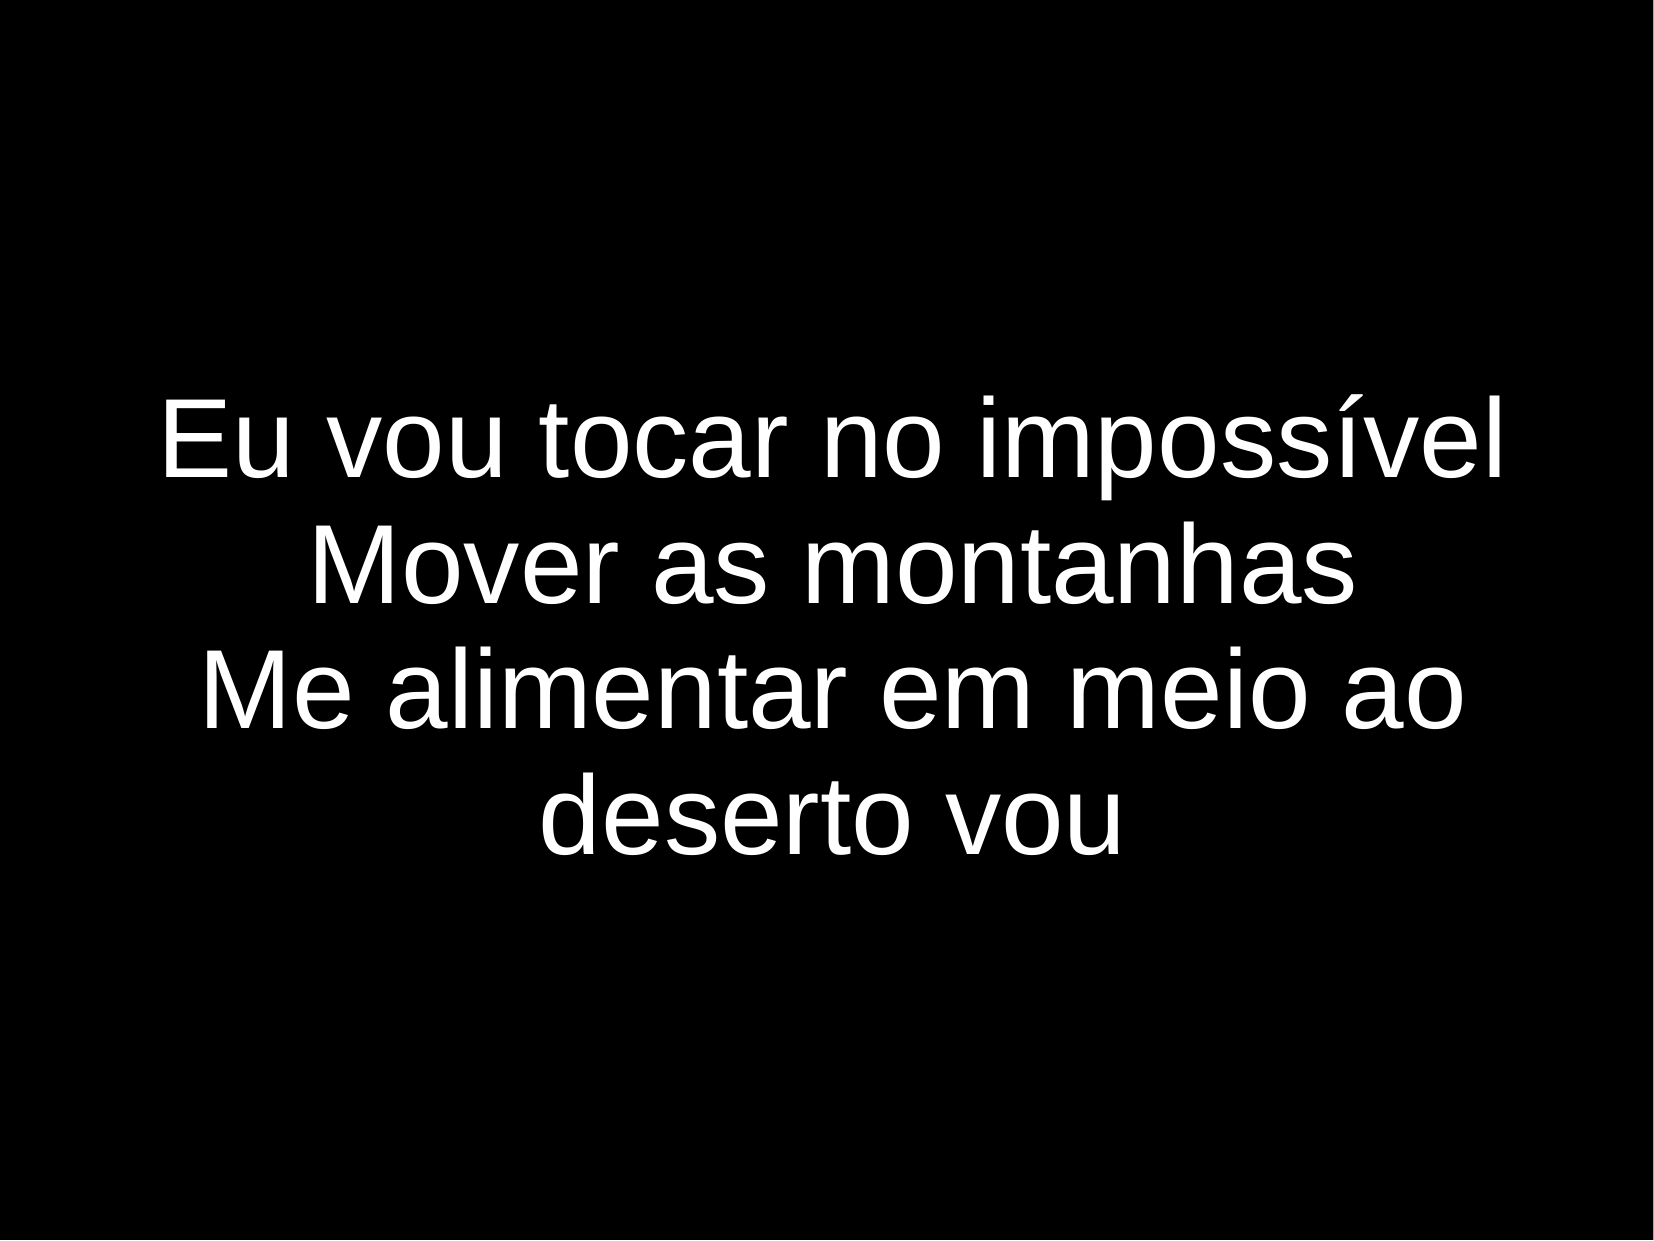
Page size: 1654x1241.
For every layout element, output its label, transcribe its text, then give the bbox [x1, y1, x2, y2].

subtitle Eu vou tocar no impossível Mover as montanhas Me alimentar em meio ao deserto vou [35, 49, 1630, 1205]
